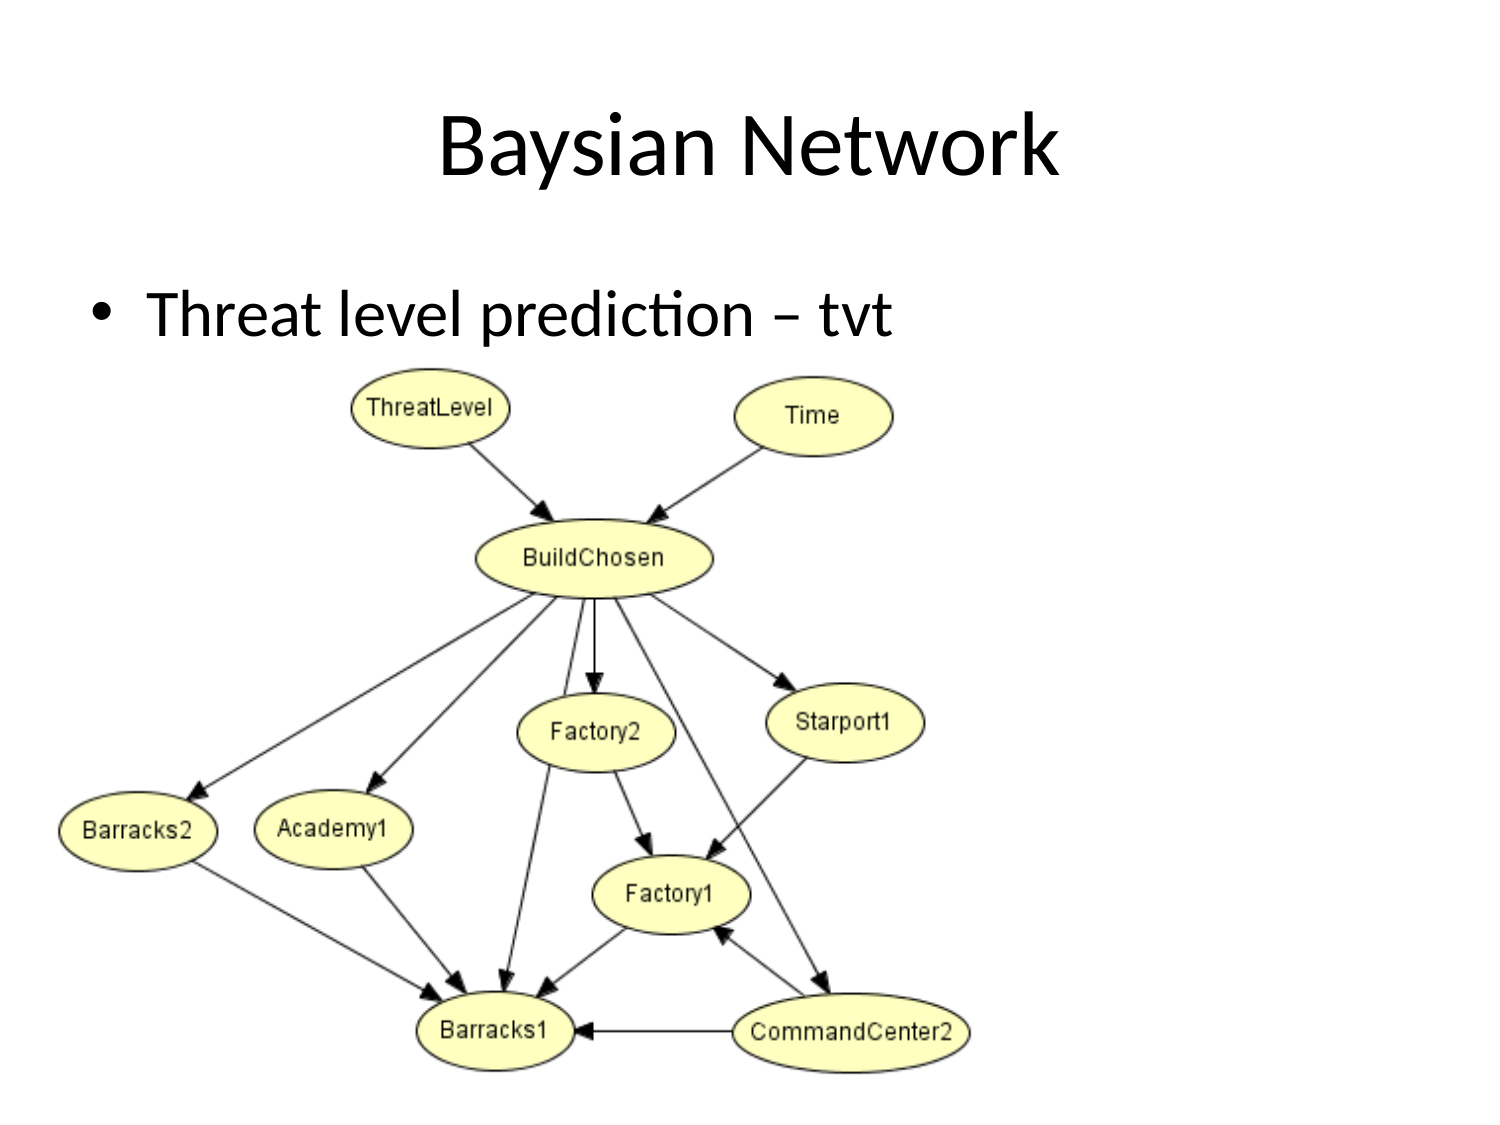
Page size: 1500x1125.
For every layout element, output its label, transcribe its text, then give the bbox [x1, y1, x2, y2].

title Baysian Network [75, 45, 1426, 233]
picture [41, 349, 989, 1090]
list Threat level prediction – tvt [75, 262, 1426, 374]
